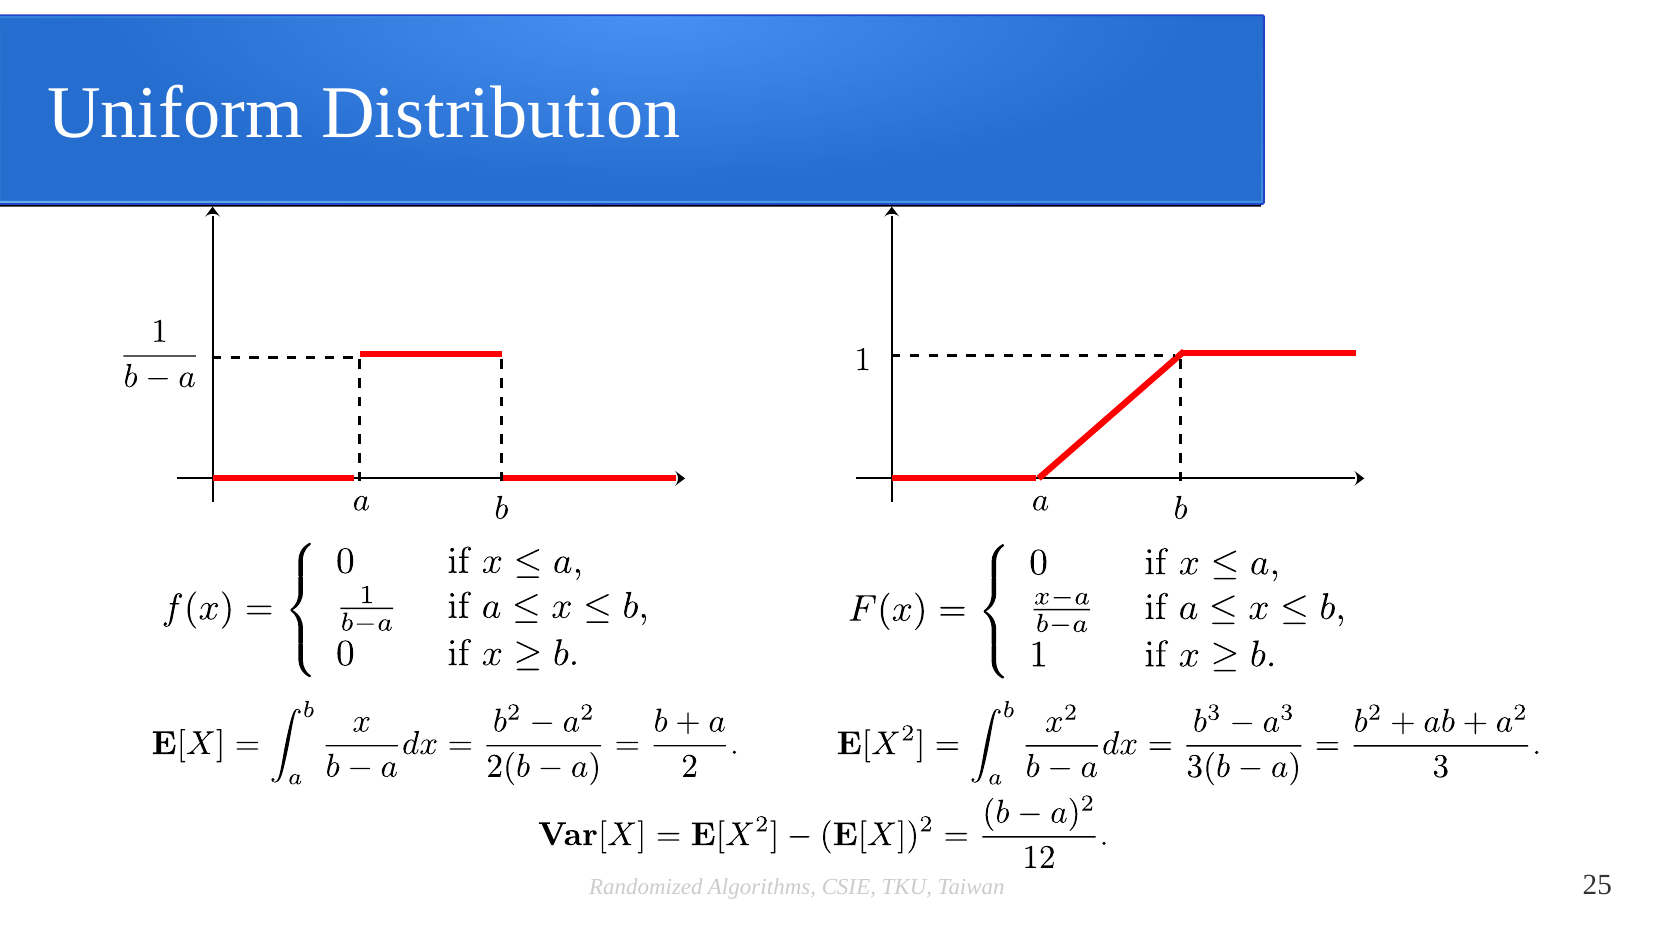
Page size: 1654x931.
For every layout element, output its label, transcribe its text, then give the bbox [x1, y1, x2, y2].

picture [352, 495, 369, 511]
picture [1173, 495, 1188, 520]
title Uniform Distribution [47, 35, 1199, 189]
picture [854, 348, 869, 371]
picture [1031, 495, 1049, 511]
picture [150, 699, 738, 787]
picture [835, 699, 1540, 787]
picture [161, 542, 647, 678]
picture [537, 795, 1106, 868]
picture [846, 542, 1345, 680]
picture [122, 318, 198, 389]
picture [494, 495, 508, 520]
